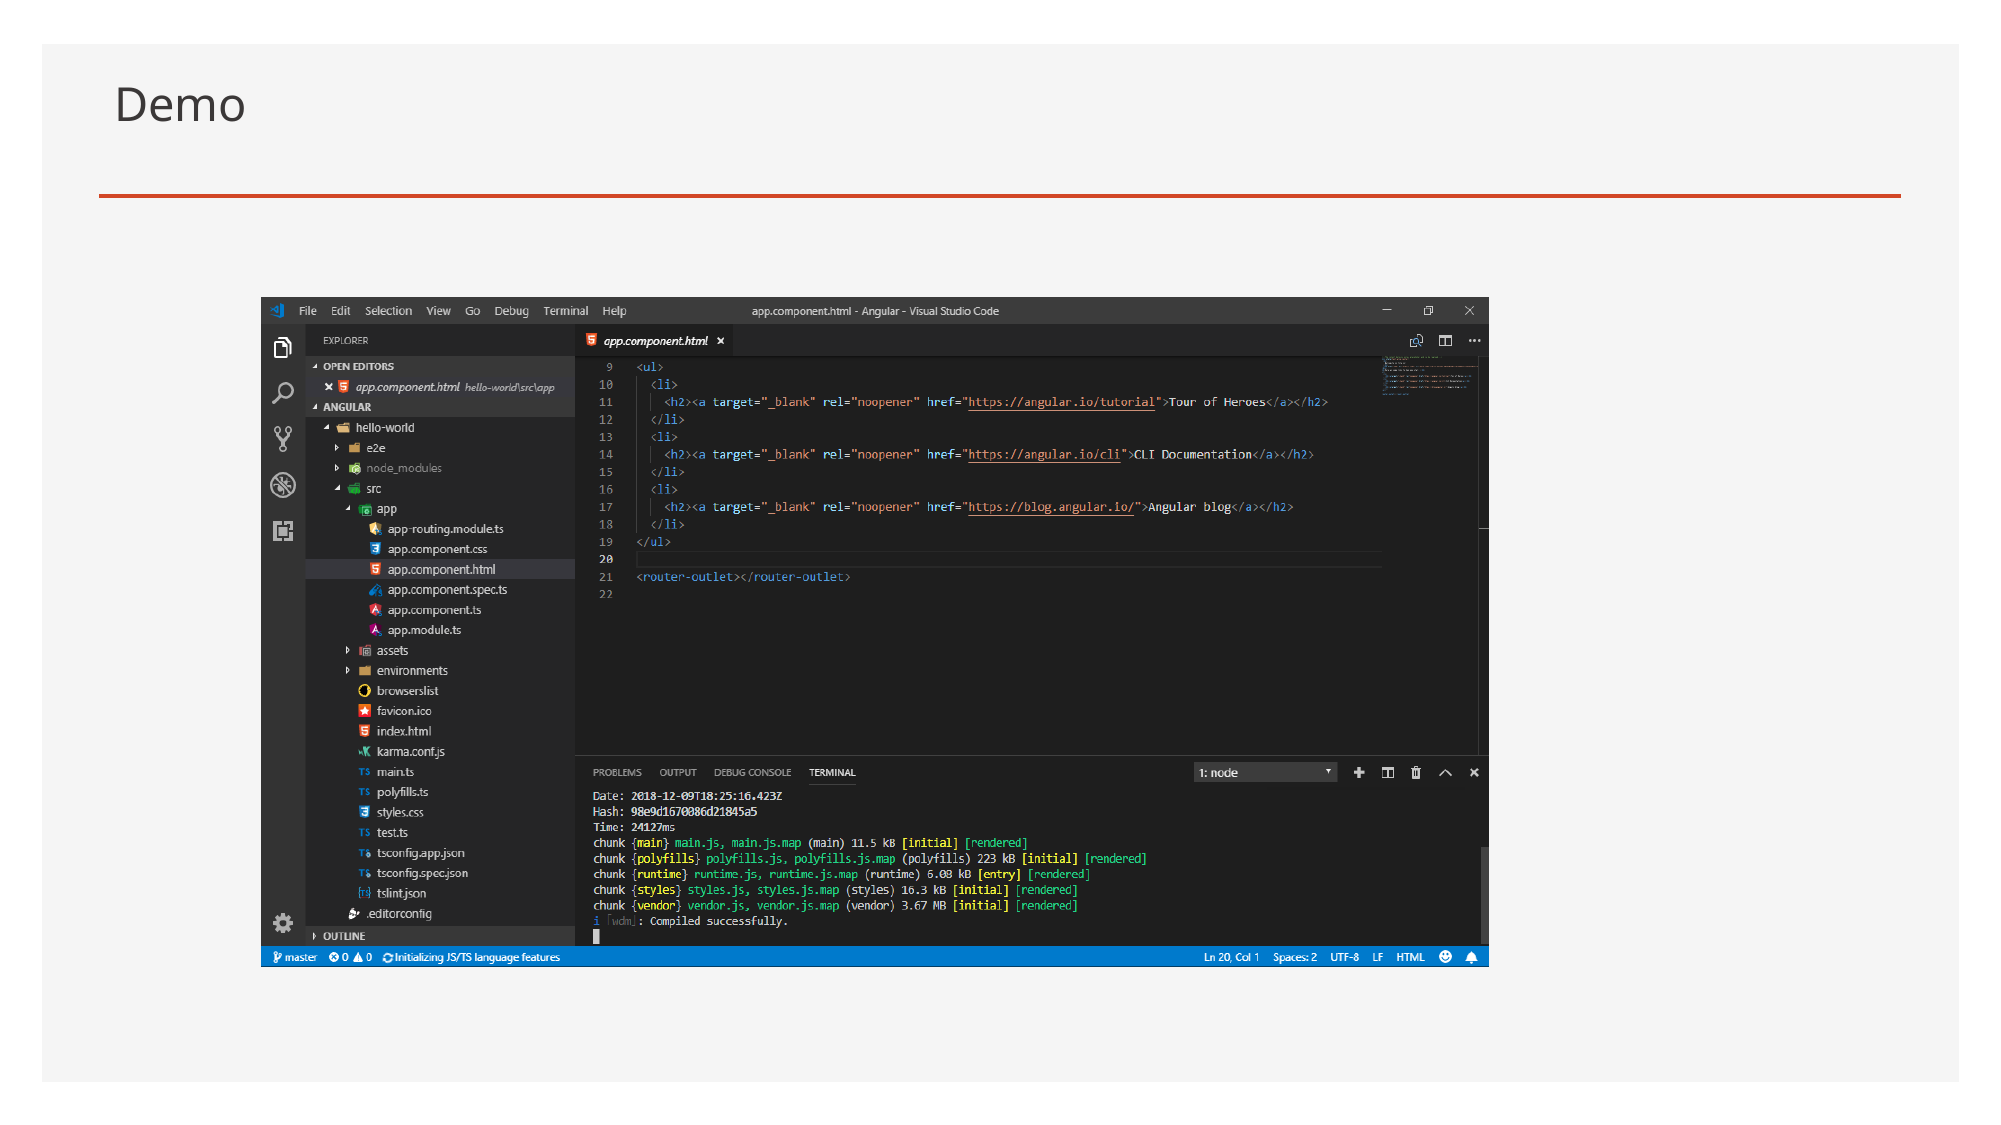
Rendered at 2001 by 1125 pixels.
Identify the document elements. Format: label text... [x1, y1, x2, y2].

text_box [99, 213, 1901, 1052]
picture [261, 297, 1489, 968]
title Demo [99, 73, 1901, 197]
